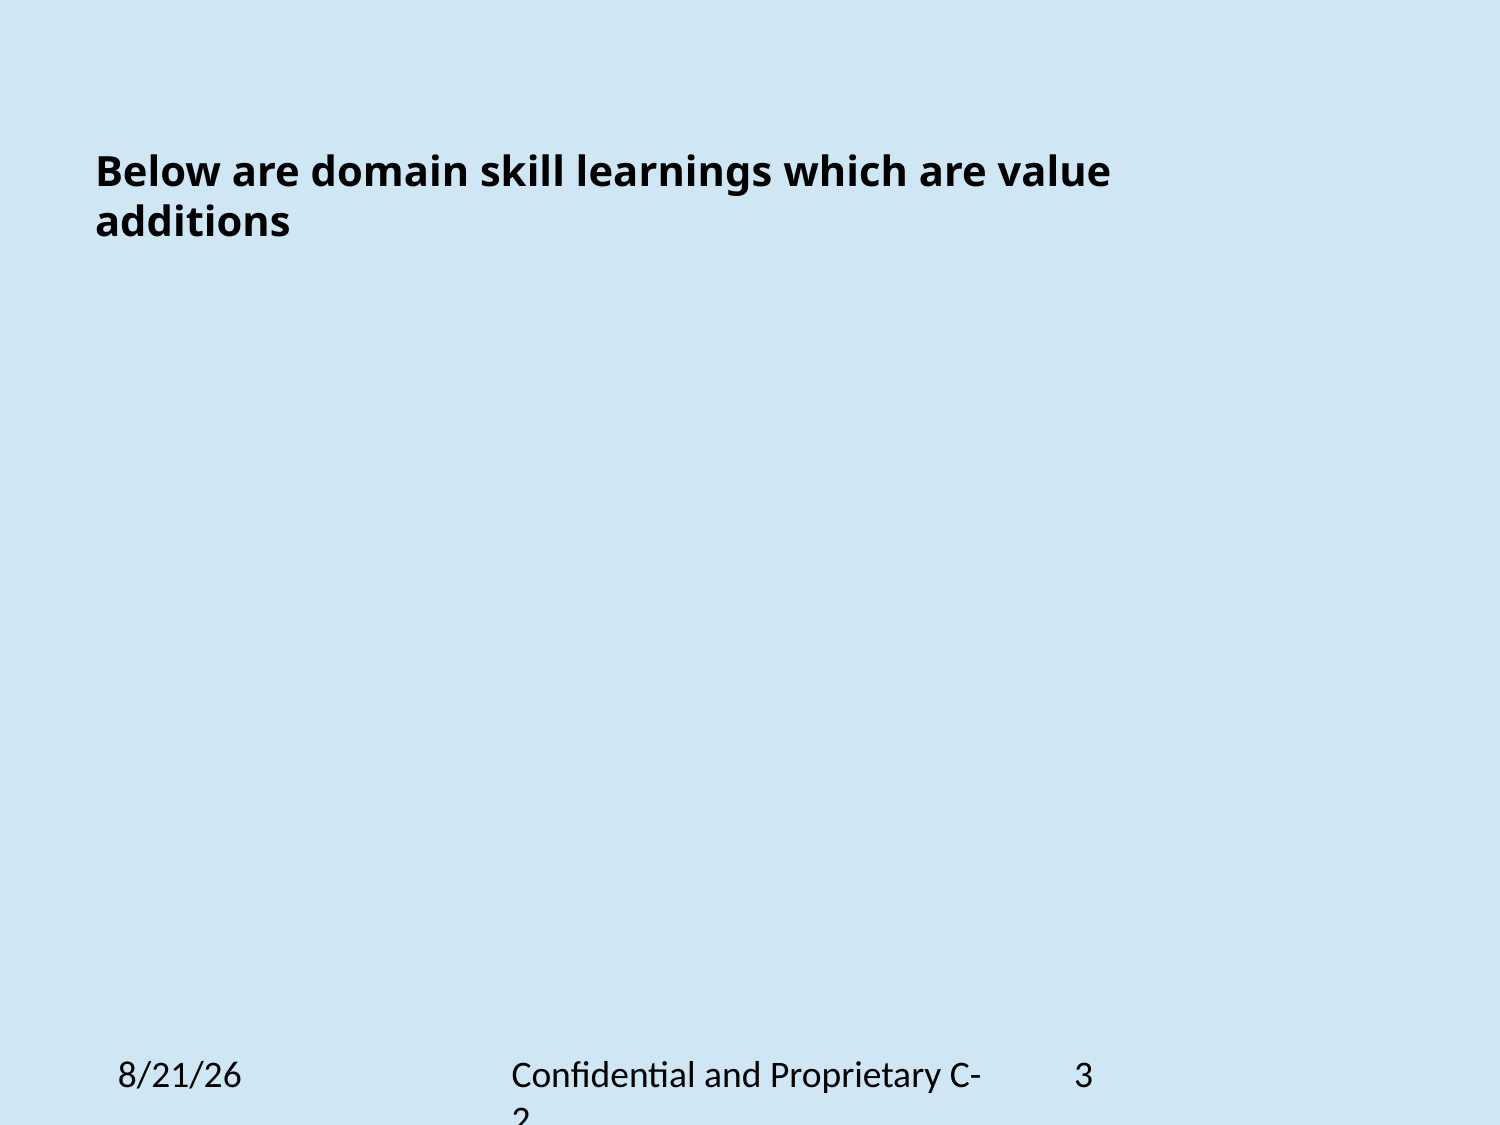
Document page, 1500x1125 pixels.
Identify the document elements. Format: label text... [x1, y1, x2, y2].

slide_number 8/20/18 [103, 1042, 441, 1103]
text_box Below are domain skill learnings which are value additions [80, 137, 1218, 253]
slide_number <number> [1059, 1042, 1397, 1103]
footer Confidential and Proprietary C-2 [496, 1042, 1004, 1103]
